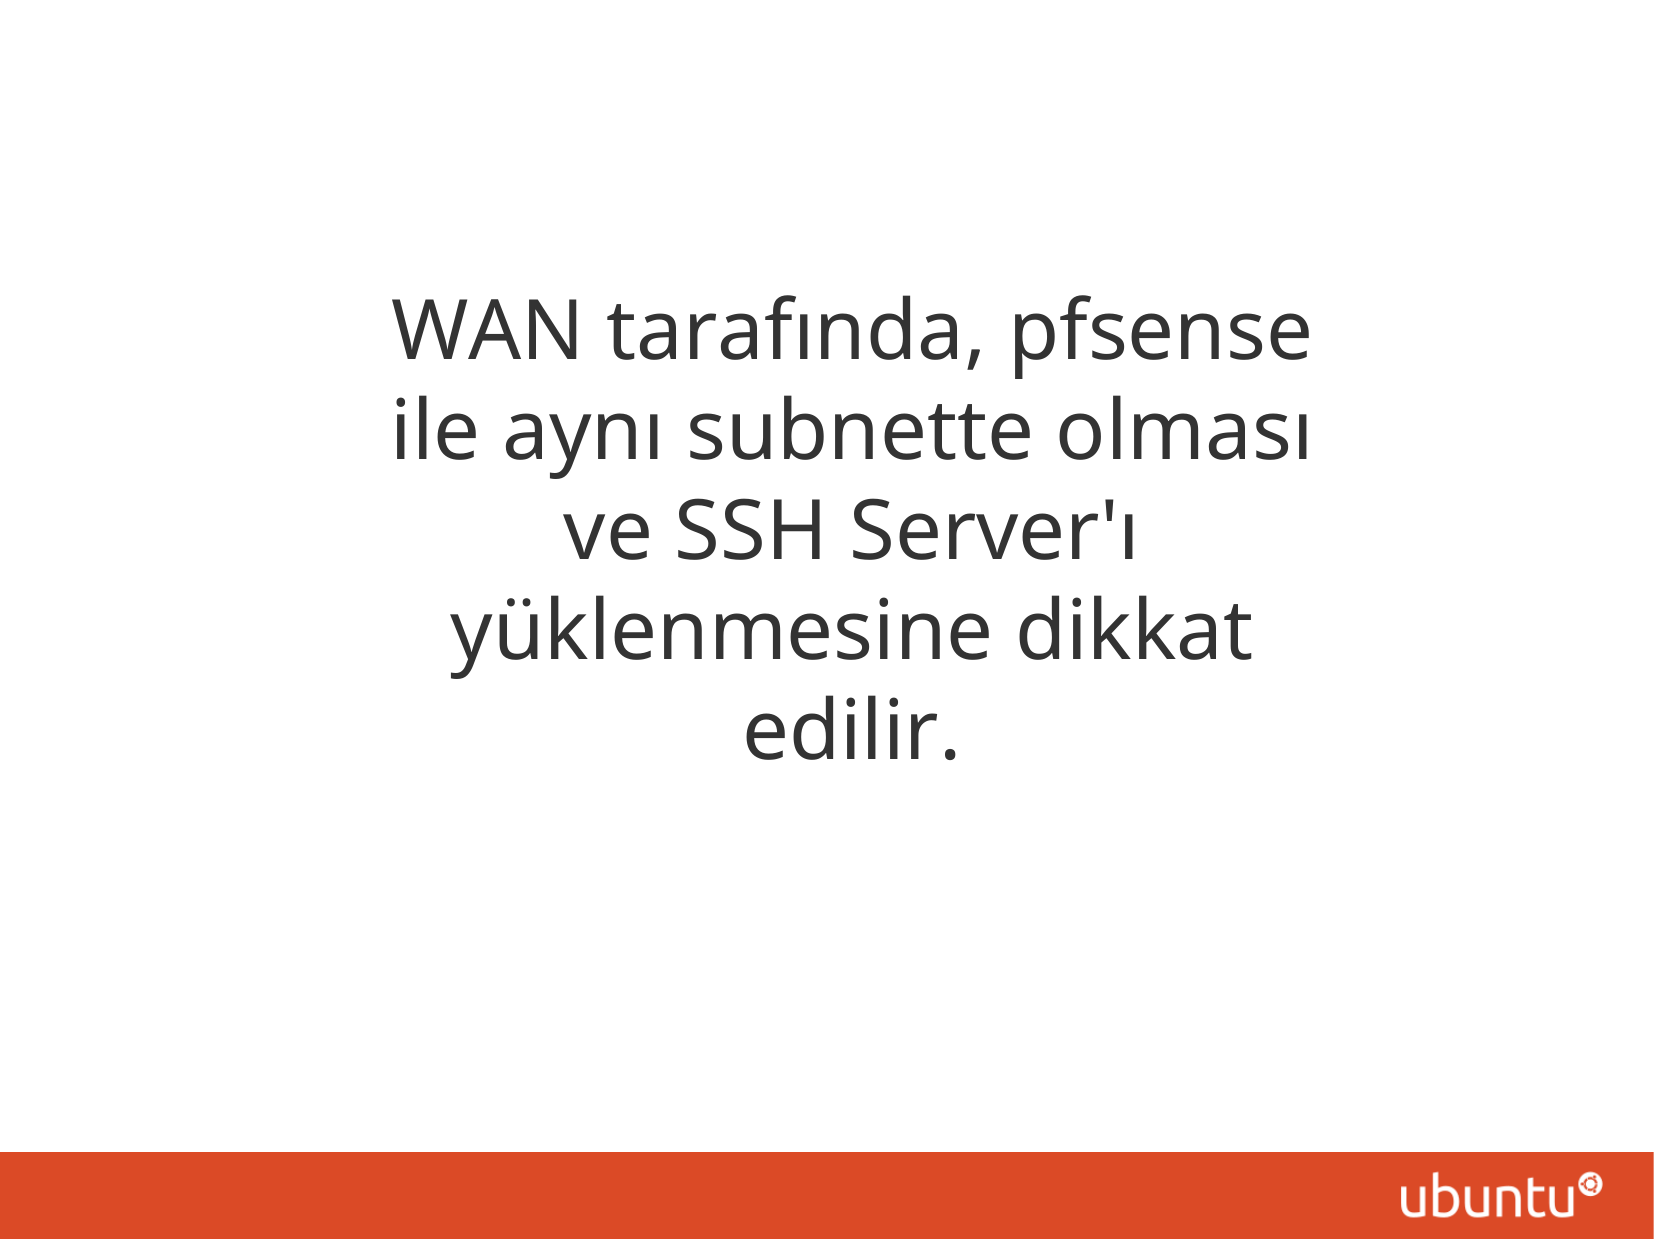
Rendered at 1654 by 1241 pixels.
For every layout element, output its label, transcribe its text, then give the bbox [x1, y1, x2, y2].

text_box WAN tarafında, pfsense ile aynı subnette olması ve SSH Server'ı yüklenmesine dikkat edilir. [346, 265, 1359, 886]
picture [0, 1152, 1654, 1239]
